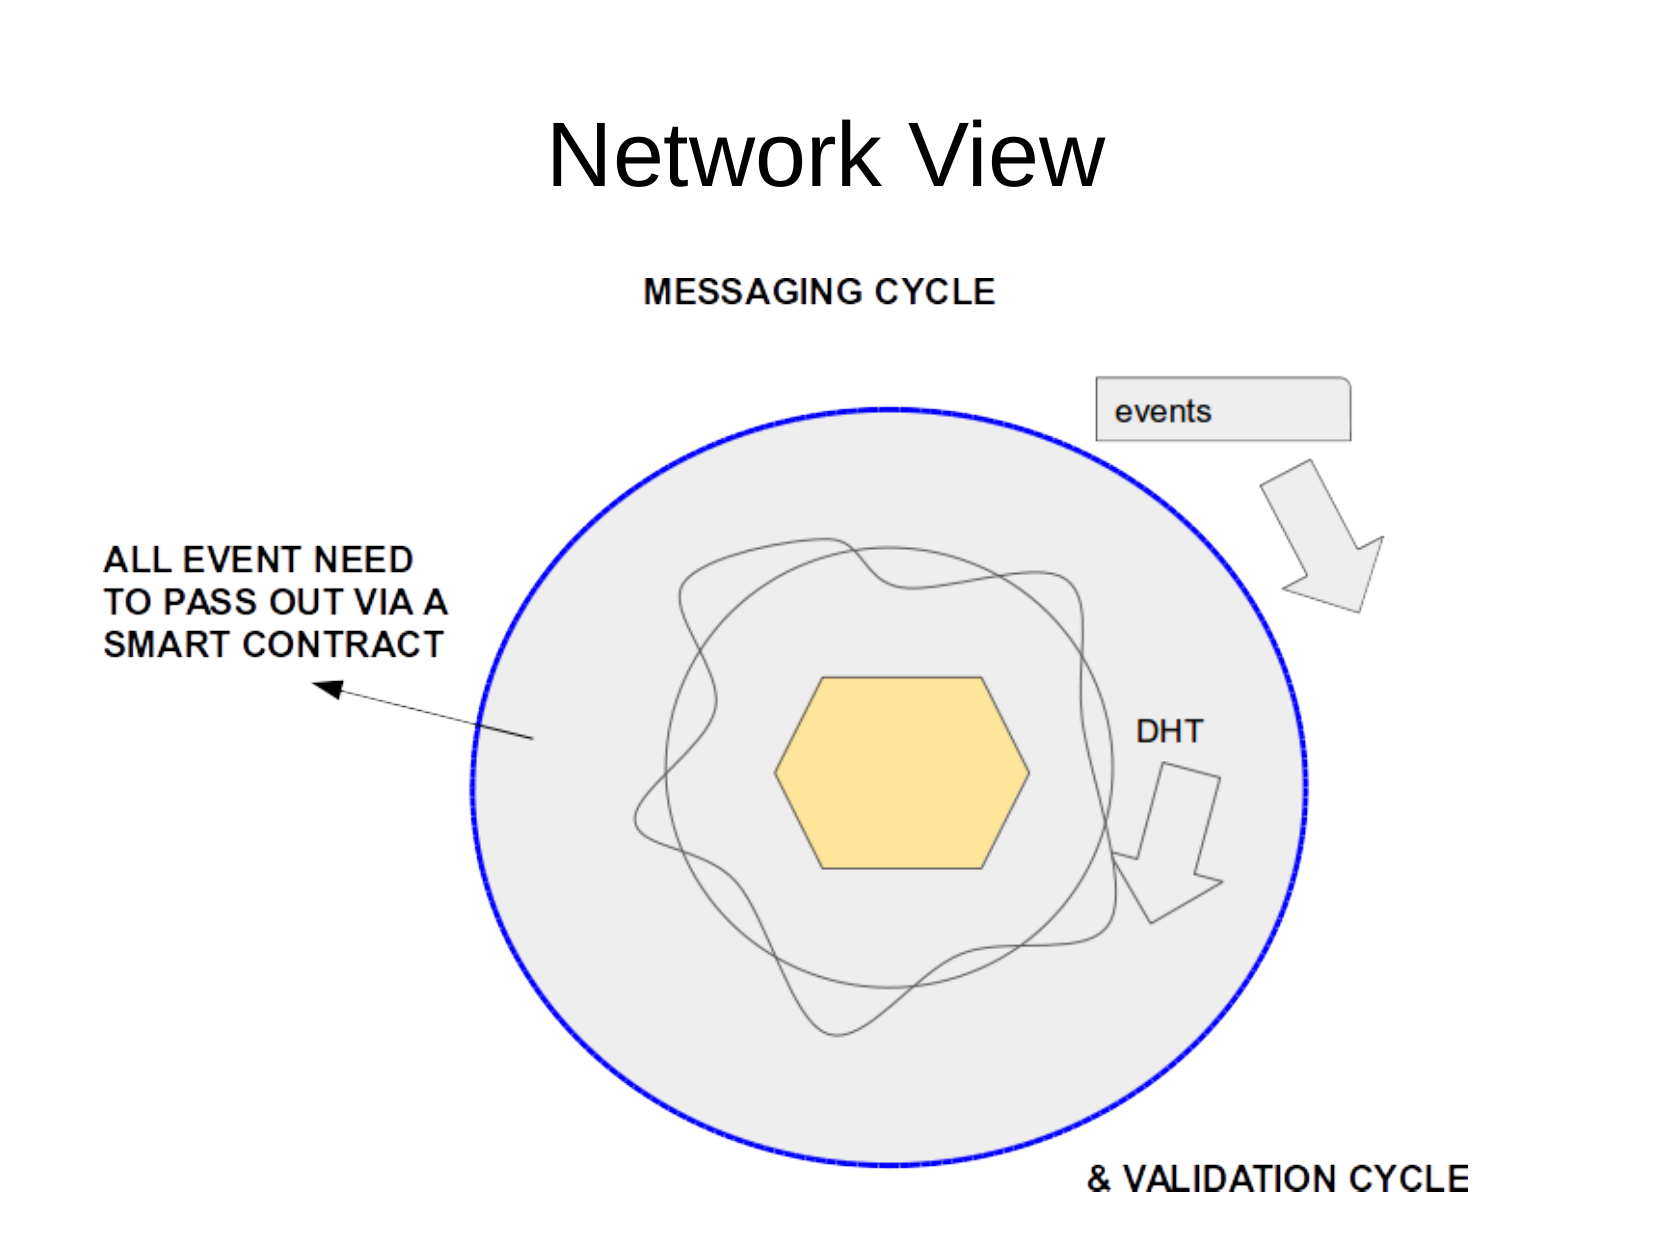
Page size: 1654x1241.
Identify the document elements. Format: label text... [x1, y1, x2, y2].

title Network View [82, 49, 1571, 257]
picture [103, 278, 1468, 1192]
